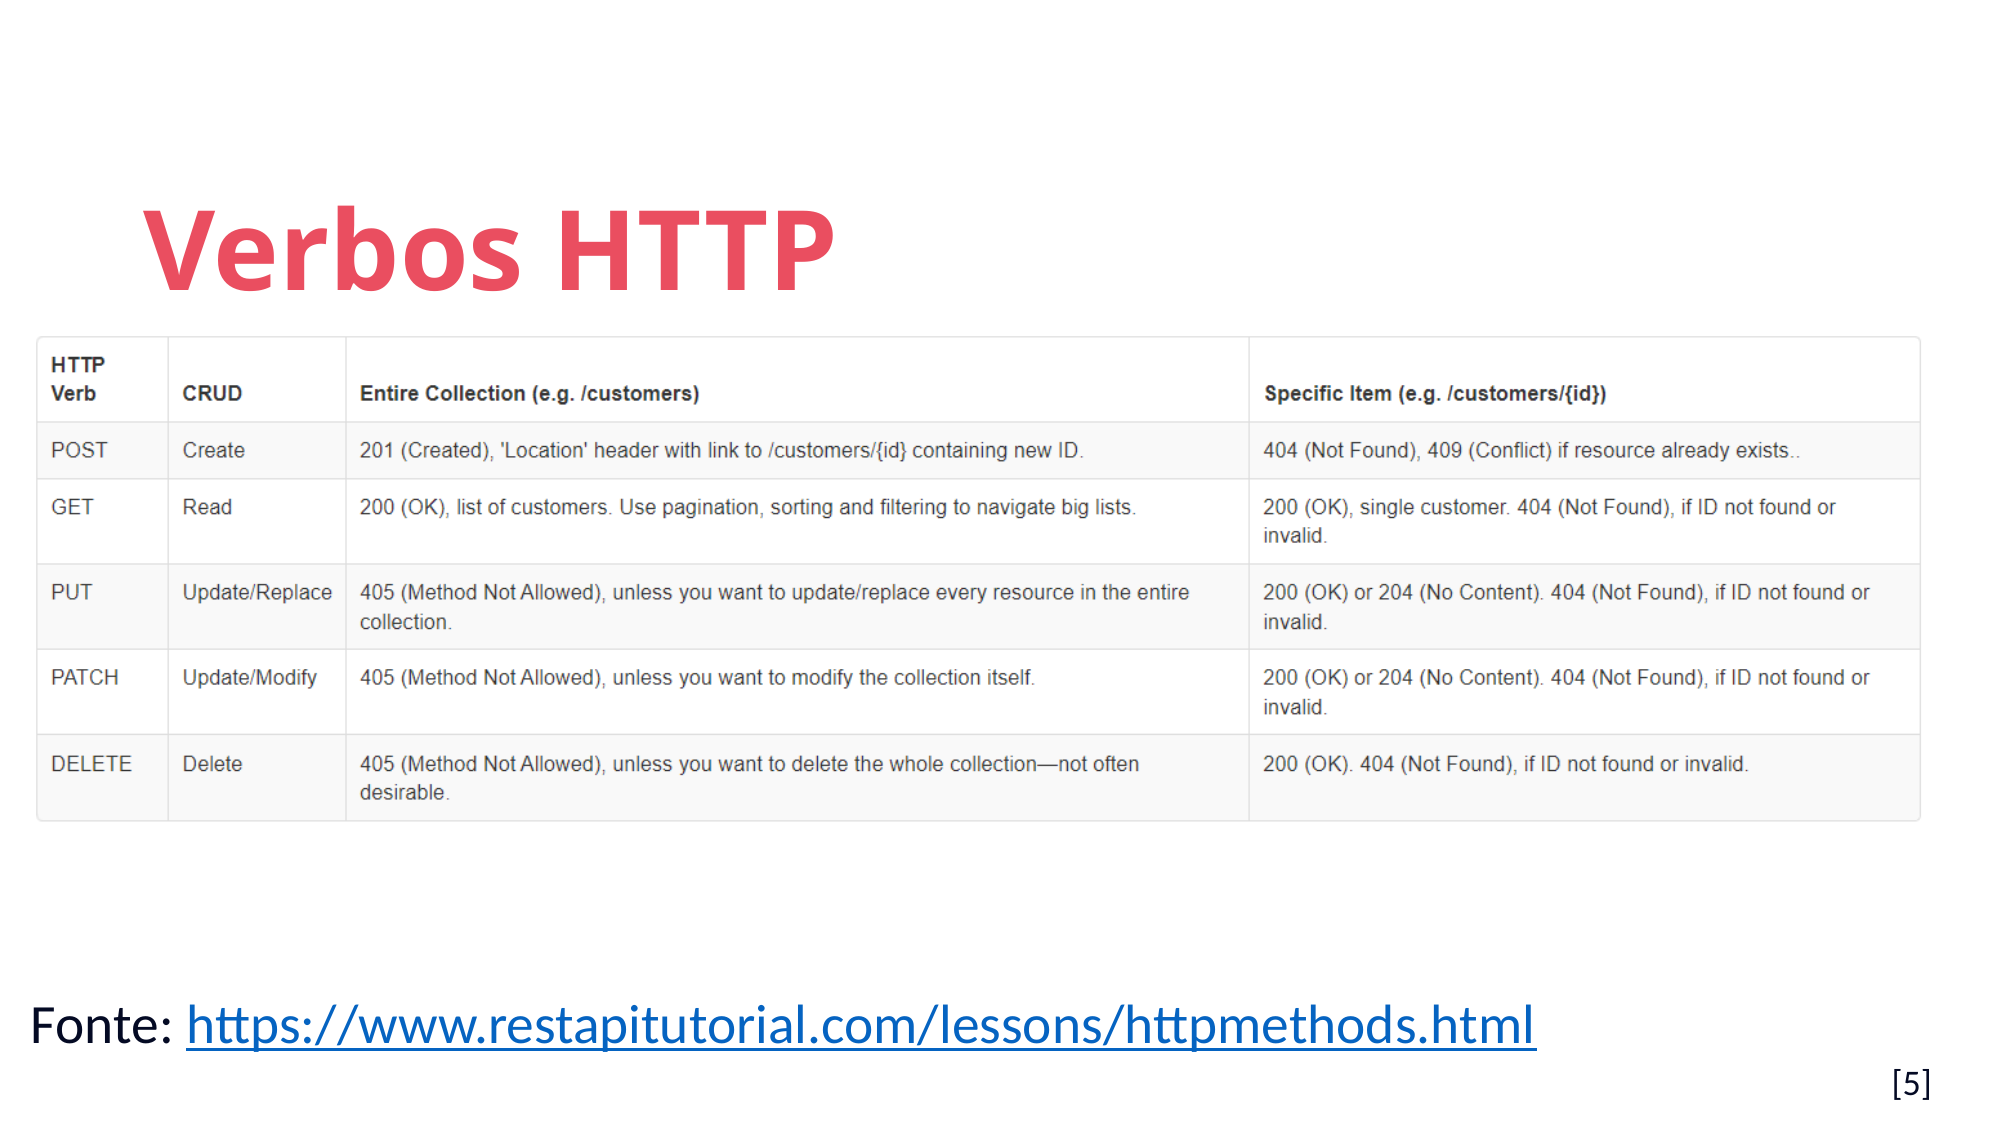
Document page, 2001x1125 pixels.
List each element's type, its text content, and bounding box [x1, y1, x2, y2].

text_box Verbos HTTP [123, 139, 1878, 324]
text_box Fonte: https://www.restapitutorial.com/lessons/httpmethods.html [10, 957, 1582, 1077]
slide_number [5] [1871, 1038, 1992, 1125]
picture [26, 336, 1934, 841]
